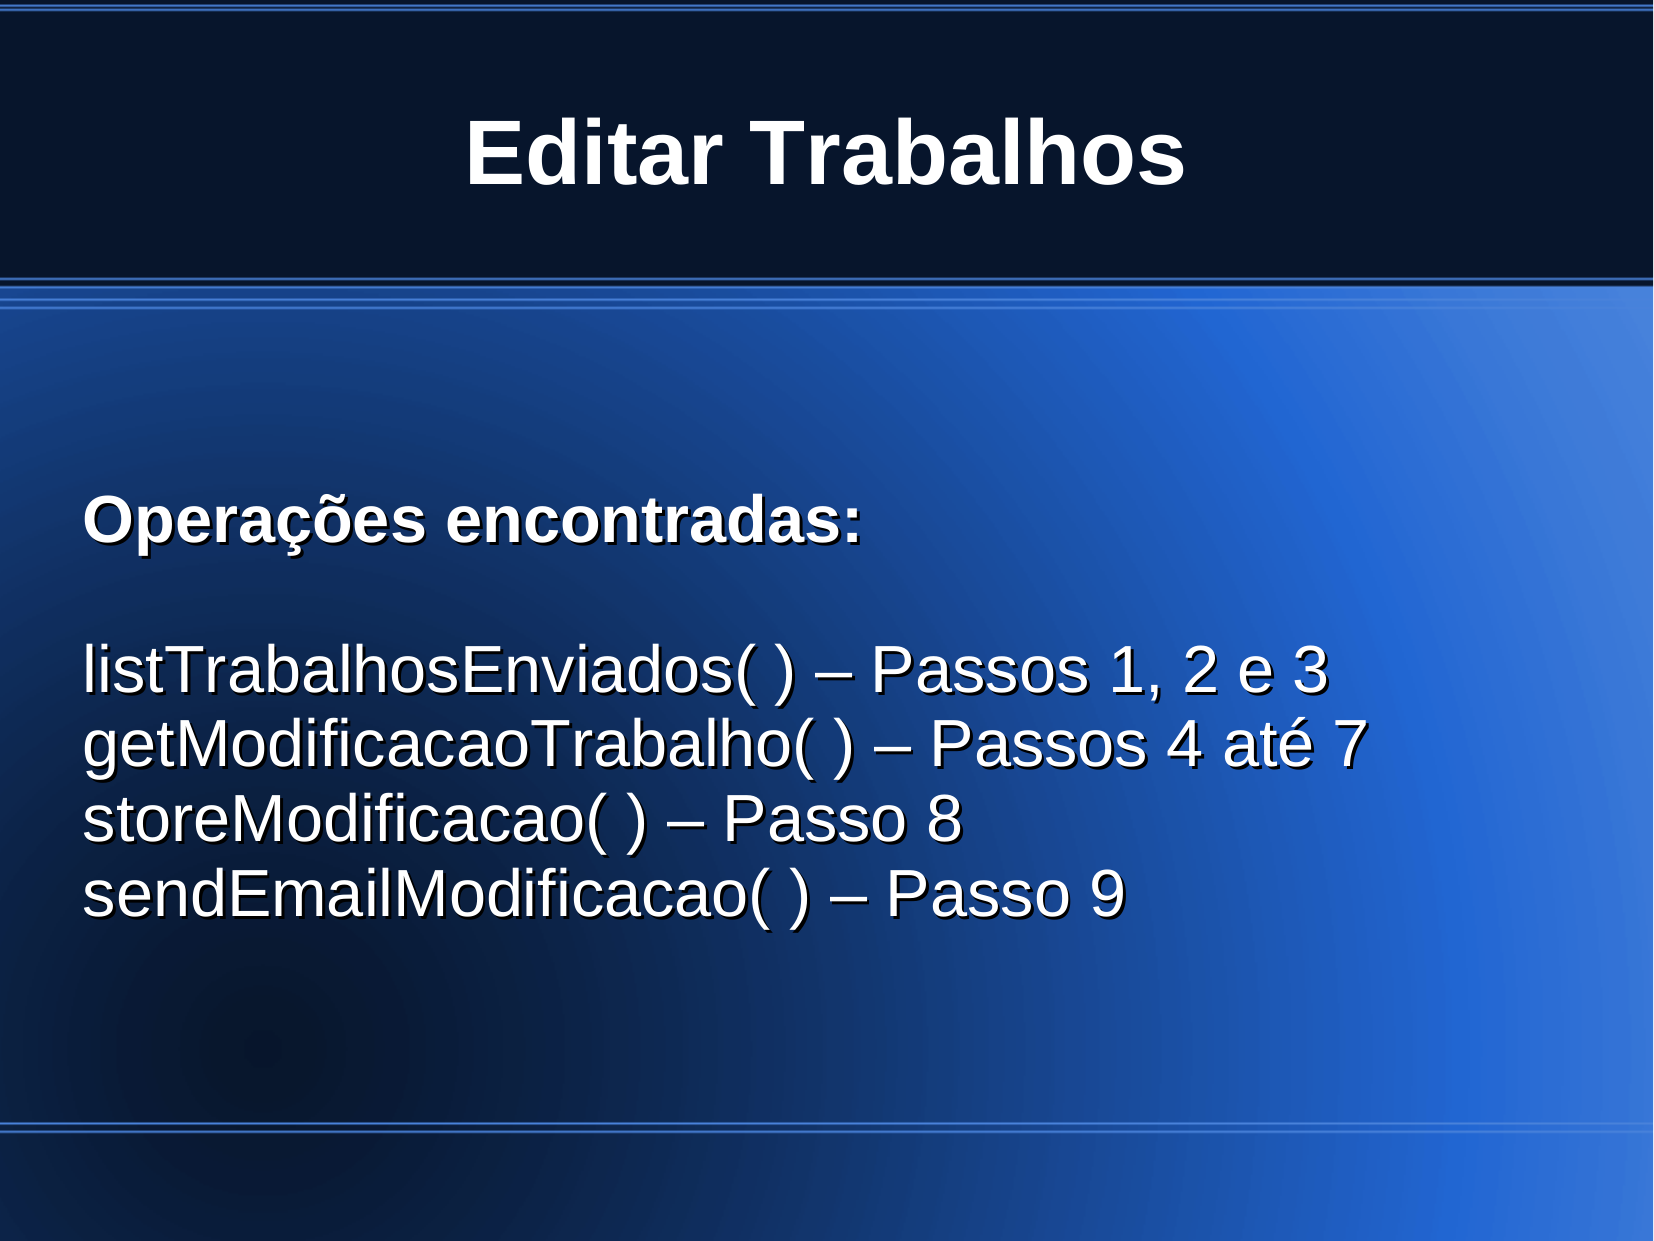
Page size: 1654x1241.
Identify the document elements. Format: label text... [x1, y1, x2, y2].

picture [0, 0, 1654, 1241]
title Editar Trabalhos [82, 49, 1571, 257]
subtitle Operações encontradas: listTrabalhosEnviados( ) – Passos 1, 2 e 3 getModificacaoTrabalho( ) – Passos 4 até 7 storeModificacao( ) – Passo 8 sendEmailModificacao( ) – Passo 9 [82, 355, 1571, 1058]
